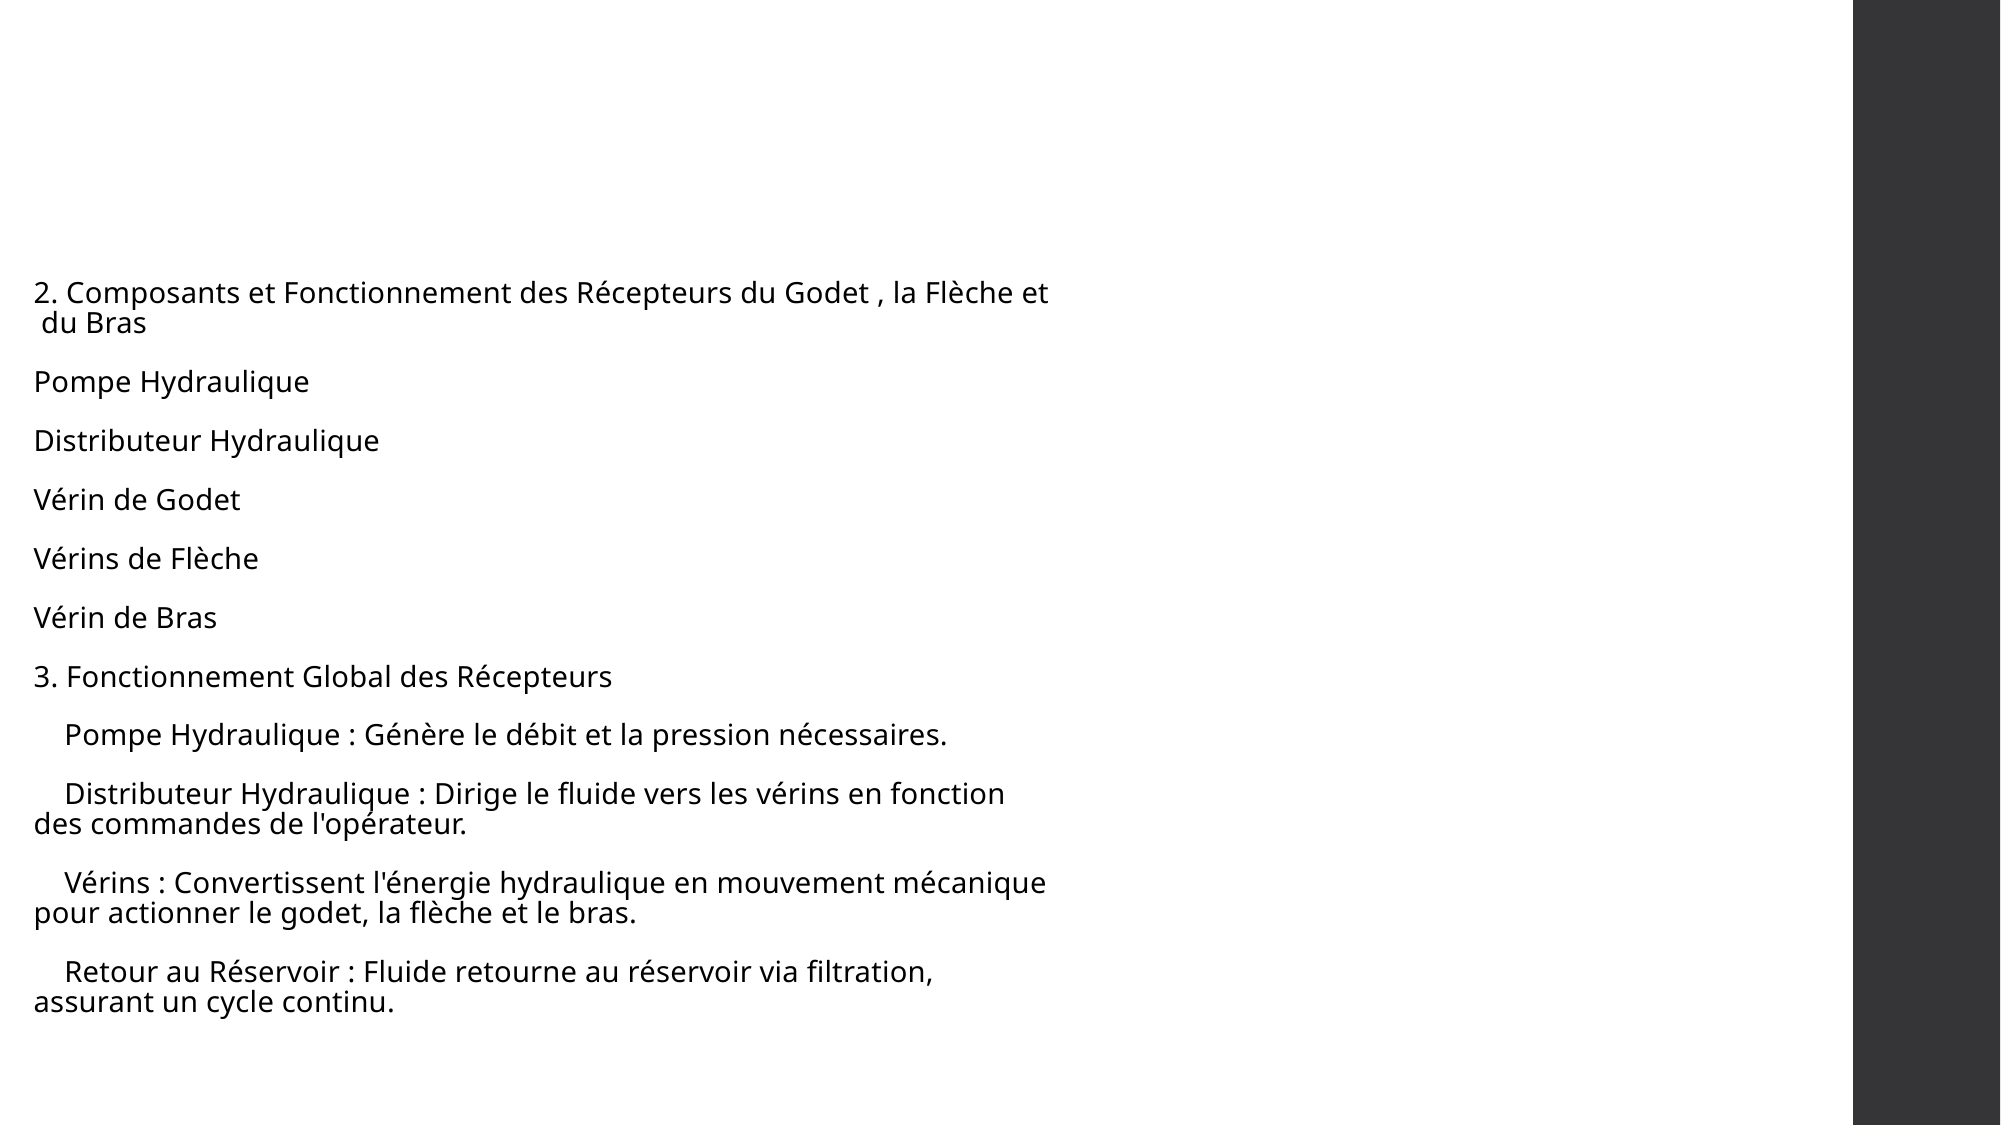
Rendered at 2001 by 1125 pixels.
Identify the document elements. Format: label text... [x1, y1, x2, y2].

list 2. Composants et Fonctionnement des Récepteurs du Godet , la Flèche et du Bras Pompe Hydraulique Distributeur Hydraulique Vérin de Godet Vérins de Flèche Vérin de Bras 3. Fonctionnement Global des Récepteurs Pompe Hydraulique : Génère le débit et la pression nécessaires. Distributeur Hydraulique : Dirige le fluide vers les vérins en fonction des commandes de l'opérateur. Vérins : Convertissent l'énergie hydraulique en mouvement mécanique pour actionner le godet, la flèche et le bras. Retour au Réservoir : Fluide retourne au réservoir via filtration, assurant un cycle continu. [18, 272, 1071, 1106]
